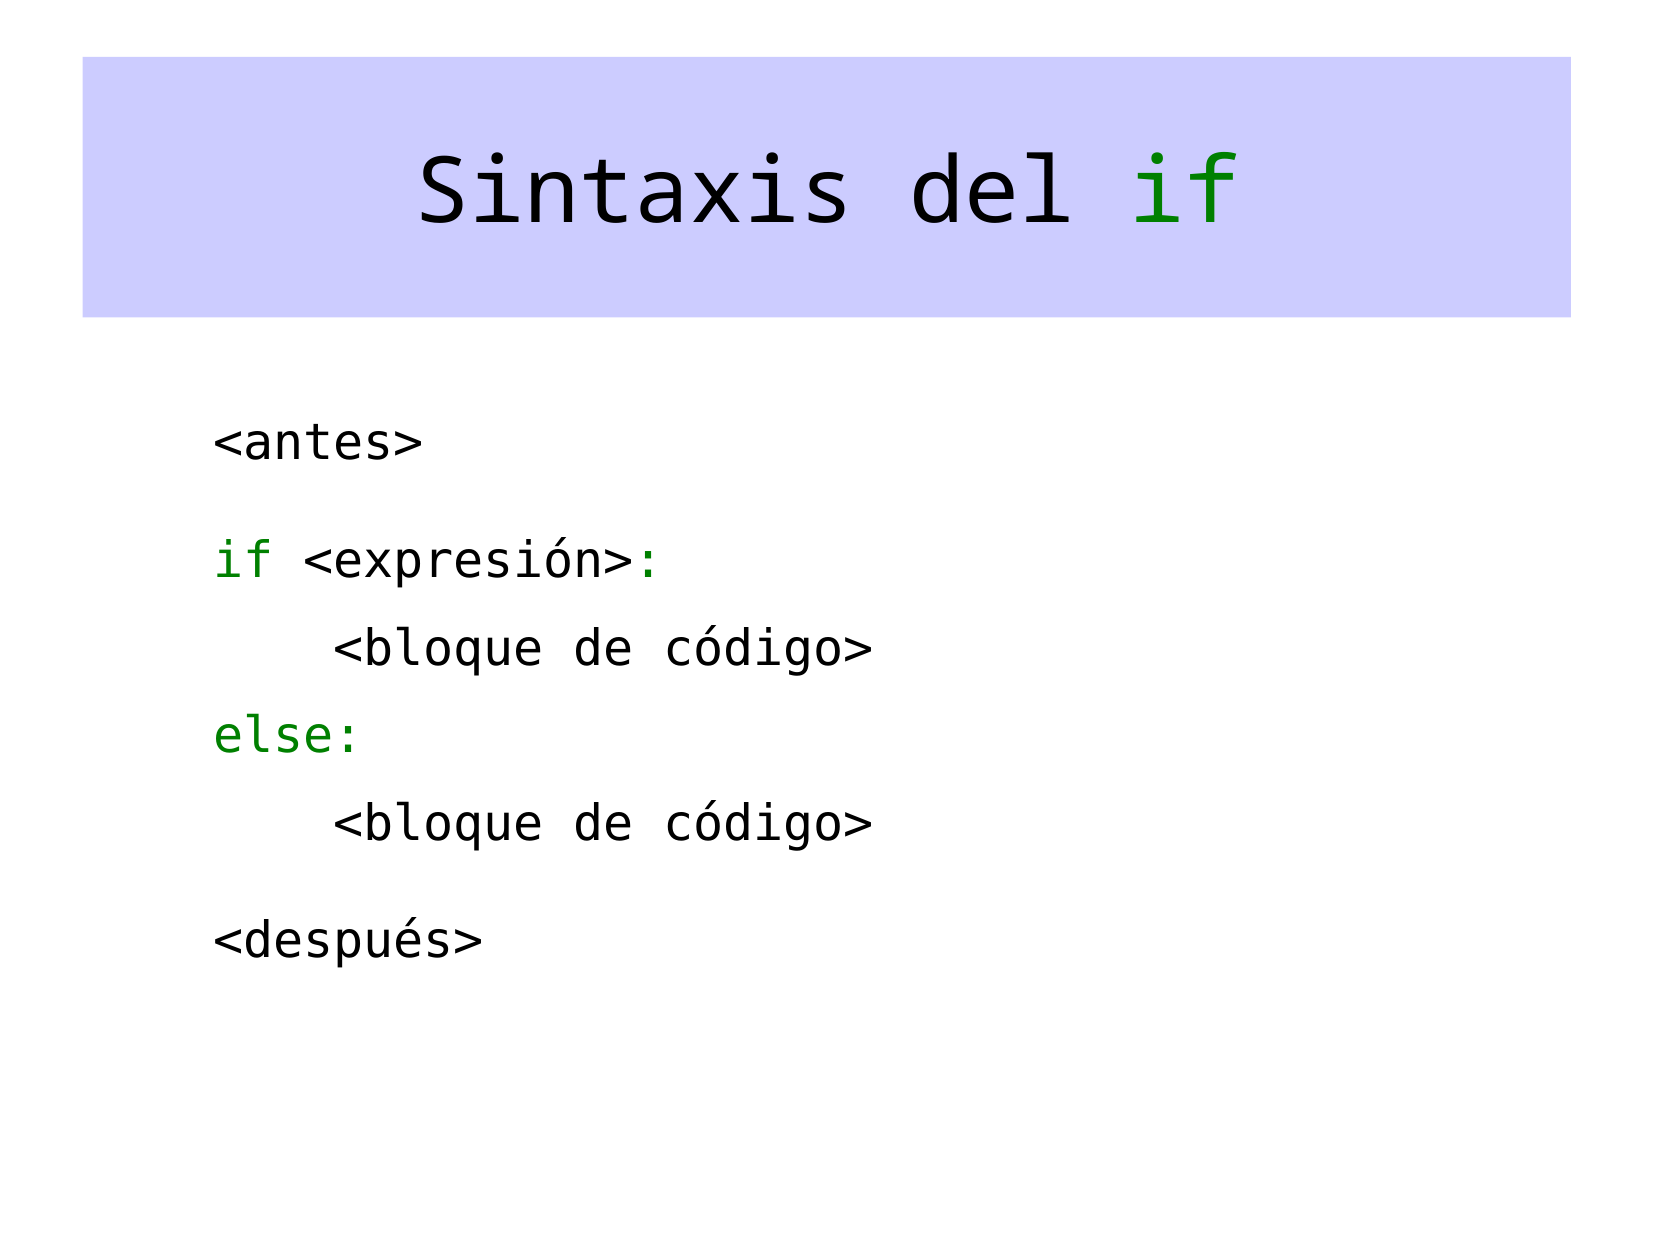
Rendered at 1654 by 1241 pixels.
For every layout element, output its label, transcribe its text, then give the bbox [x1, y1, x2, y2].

title Sintaxis del if [82, 56, 1571, 318]
list <antes> if <expresión>: <bloque de código> else: <bloque de código> <después> [82, 413, 1571, 1232]
